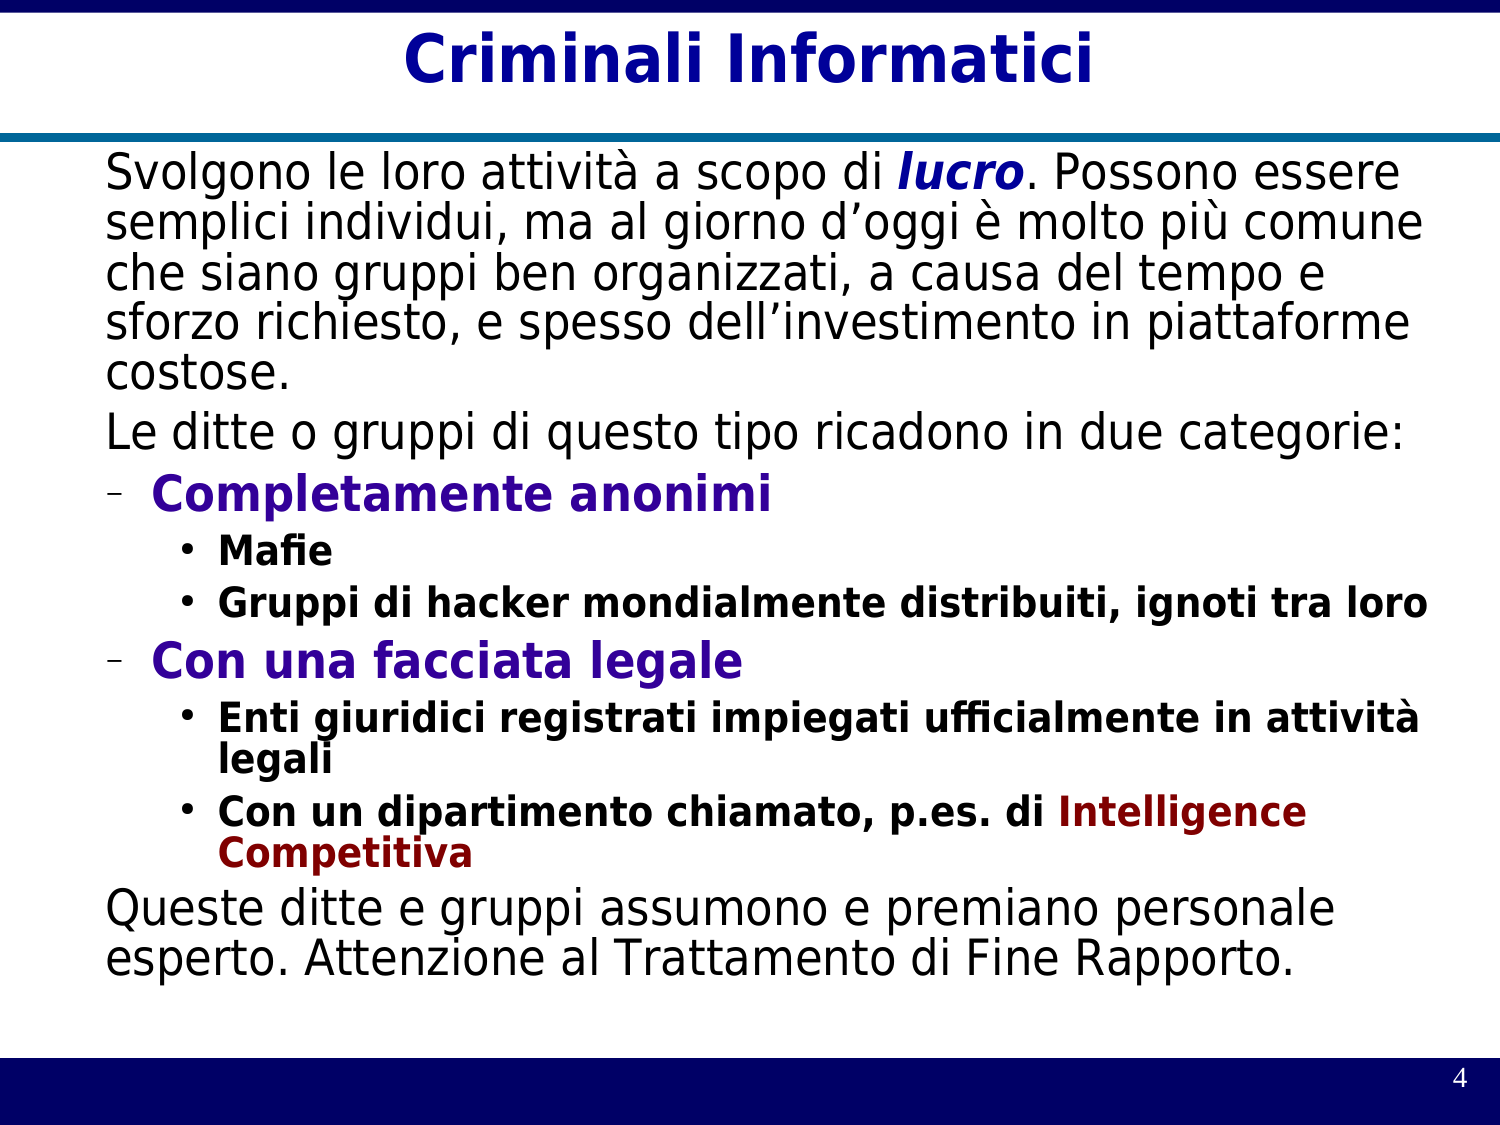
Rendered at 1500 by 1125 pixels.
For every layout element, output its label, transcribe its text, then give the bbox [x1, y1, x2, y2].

title Criminali Informatici [30, 0, 1471, 126]
list Svolgono le loro attività a scopo di lucro. Possono essere semplici individui, ma al giorno d’oggi è molto più comune che siano gruppi ben organizzati, a causa del tempo e sforzo richiesto, e spesso dell’investimento in piattaforme costose. Le ditte o gruppi di questo tipo ricadono in due categorie: Completamente anonimi Mafie Gruppi di hacker mondialmente distribuiti, ignoti tra loro Con una facciata legale Enti giuridici registrati impiegati ufficialmente in attività legali Con un dipartimento chiamato, p.es. di Intelligence Competitiva Queste ditte e gruppi assumono e premiano personale esperto. Attenzione al Trattamento di Fine Rapporto. [30, 149, 1471, 1021]
